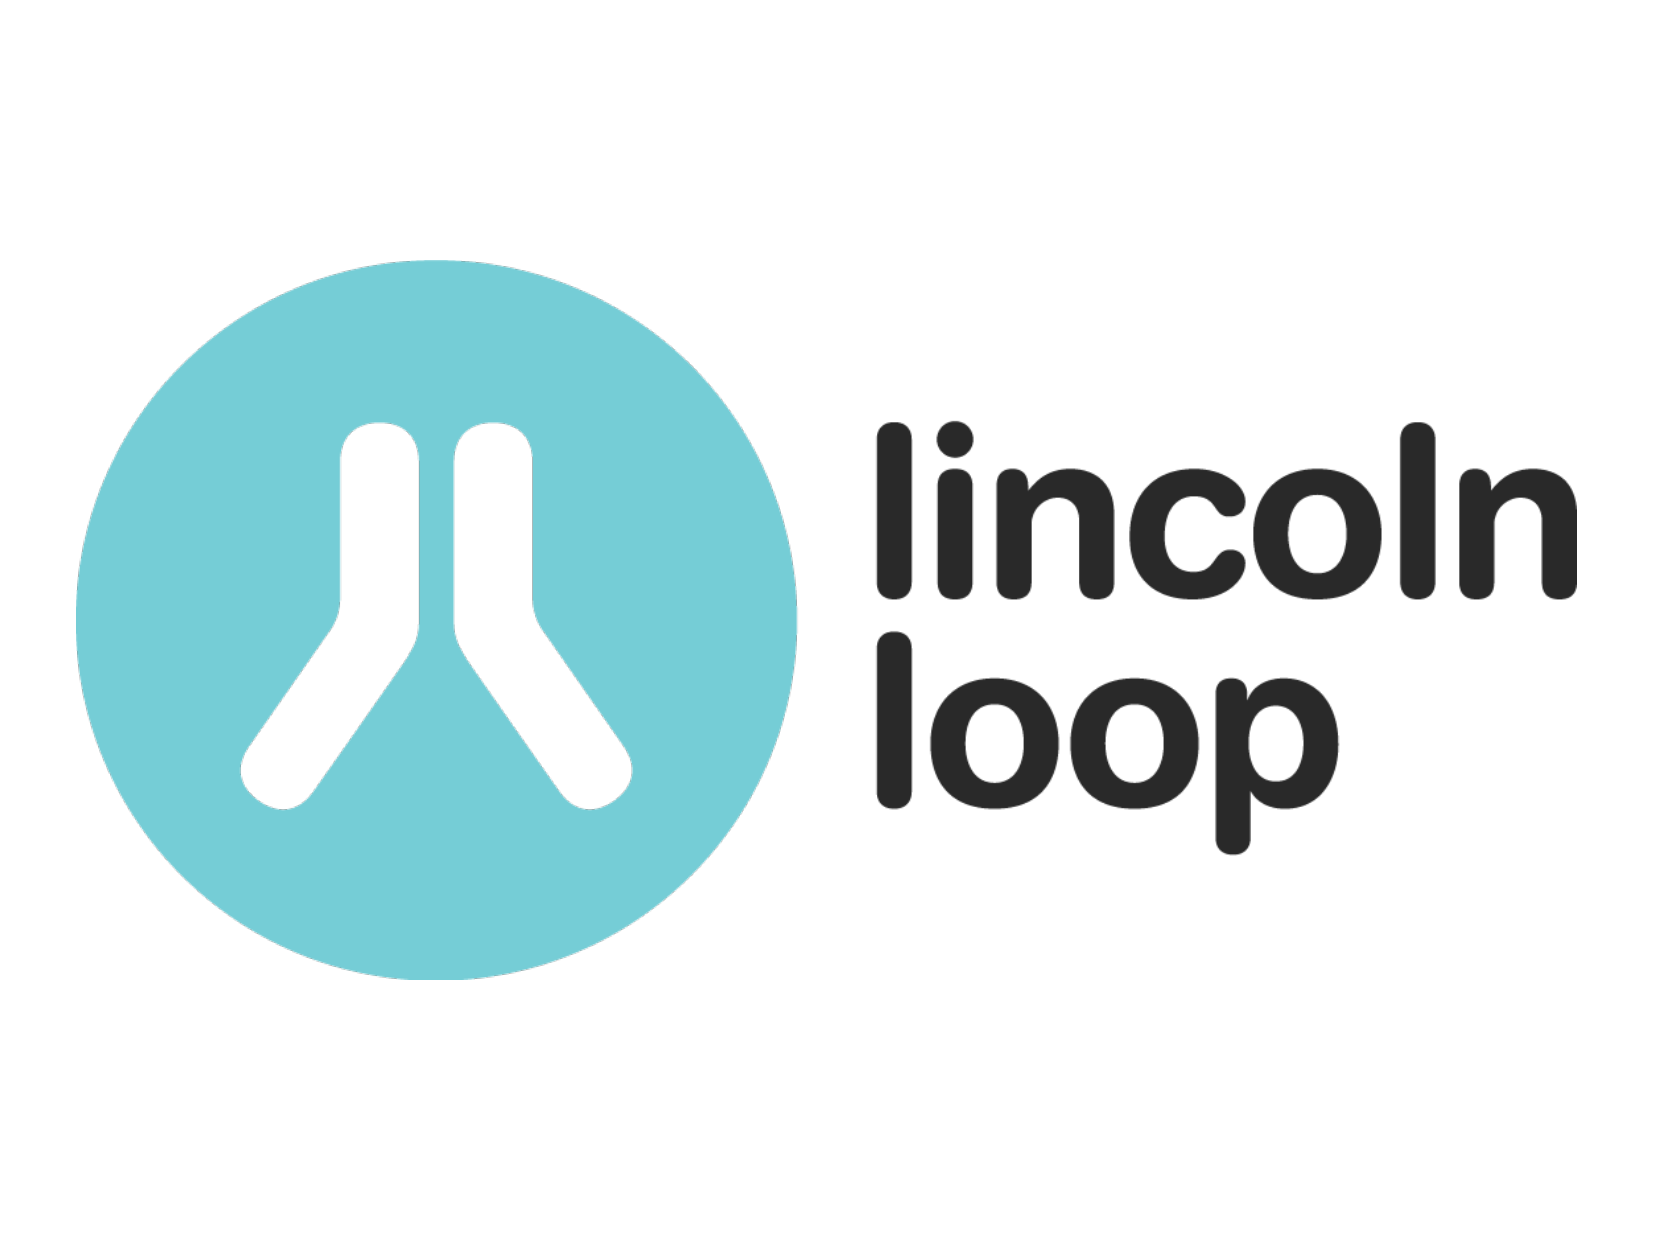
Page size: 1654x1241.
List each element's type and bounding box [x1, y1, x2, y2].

picture [76, 260, 1577, 980]
